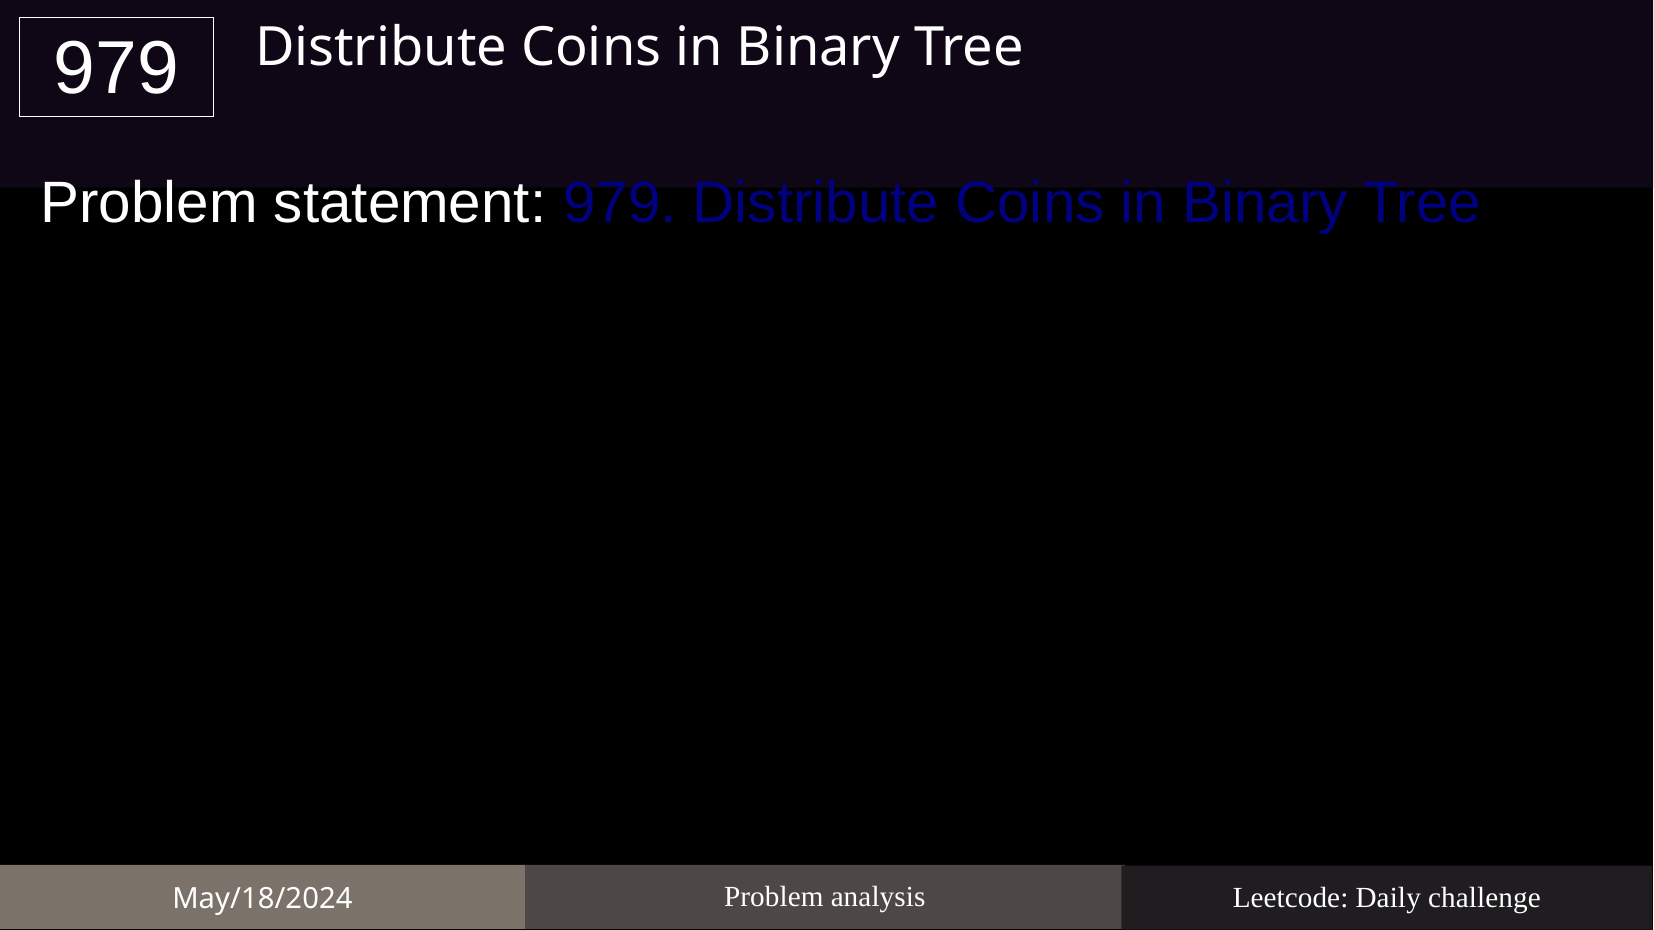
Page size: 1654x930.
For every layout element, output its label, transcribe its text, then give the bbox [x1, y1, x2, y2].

text_box Problem statement: 979. Distribute Coins in Binary Tree [25, 162, 1651, 243]
